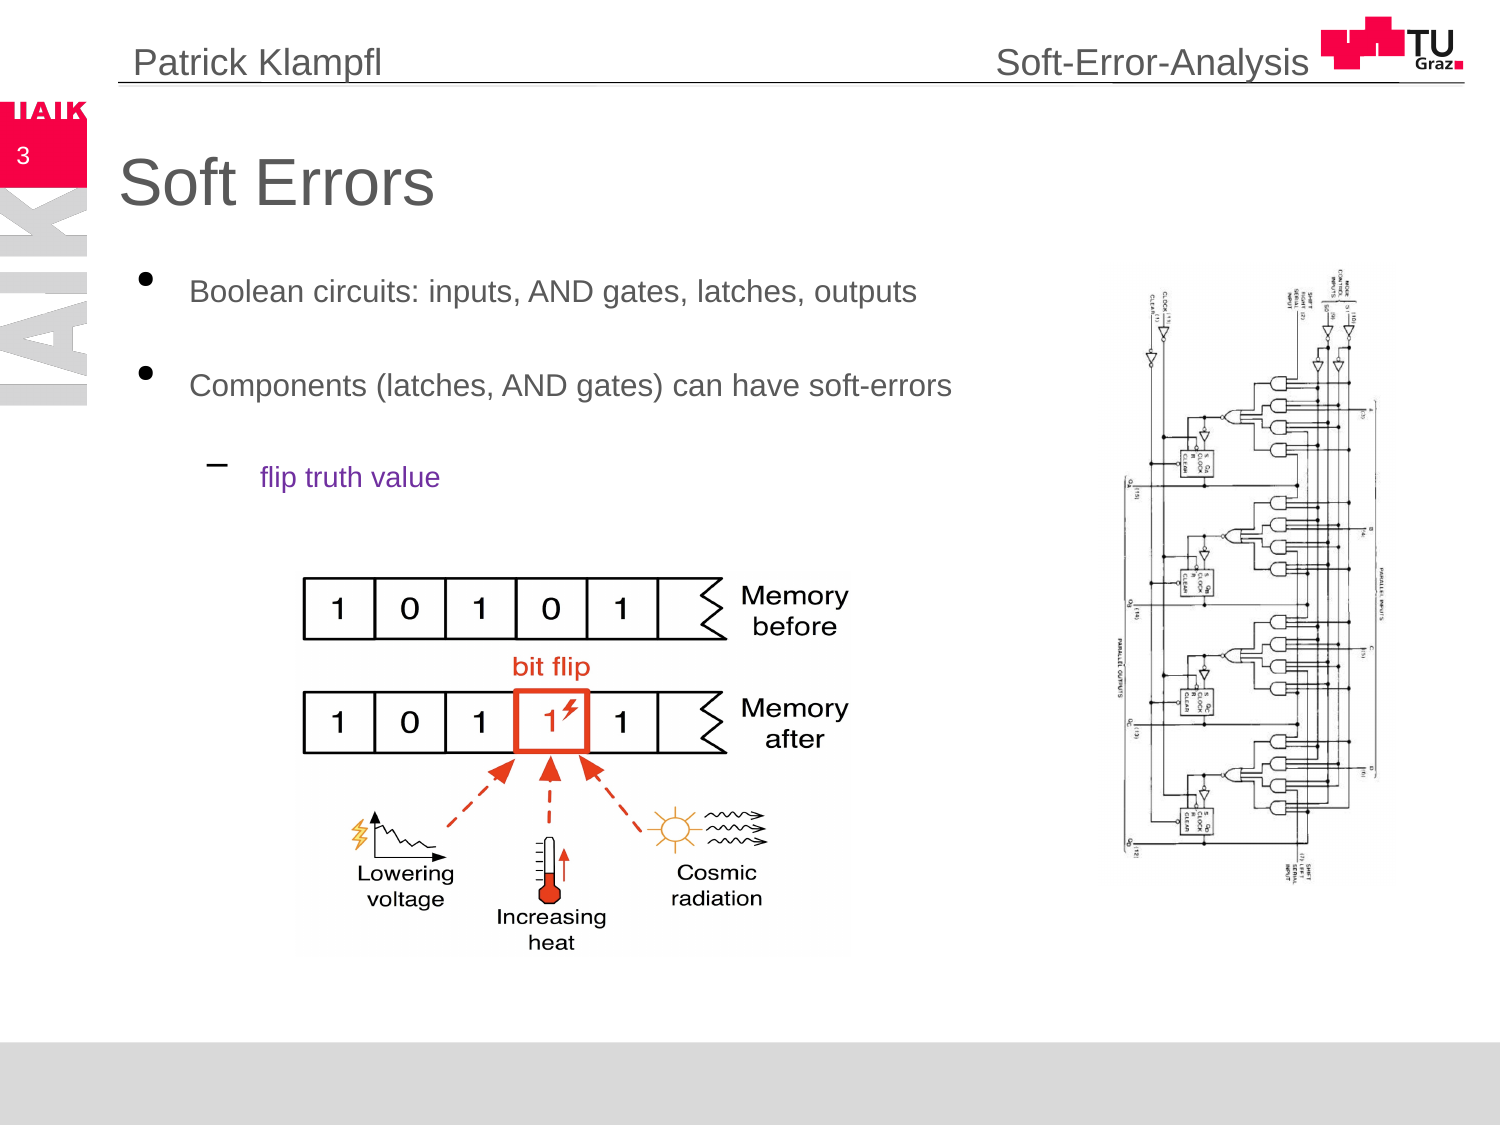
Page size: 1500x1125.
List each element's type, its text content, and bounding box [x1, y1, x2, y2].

slide_number <number> [1, 124, 84, 185]
list Boolean circuits: inputs, AND gates, latches, outputs Components (latches, AND gates) can have soft-errors flip truth value [118, 248, 1469, 1038]
picture [1318, 12, 1466, 73]
picture [1098, 262, 1396, 886]
title Soft Errors [118, 138, 1469, 248]
picture [295, 571, 851, 957]
picture [0, 1, 87, 406]
